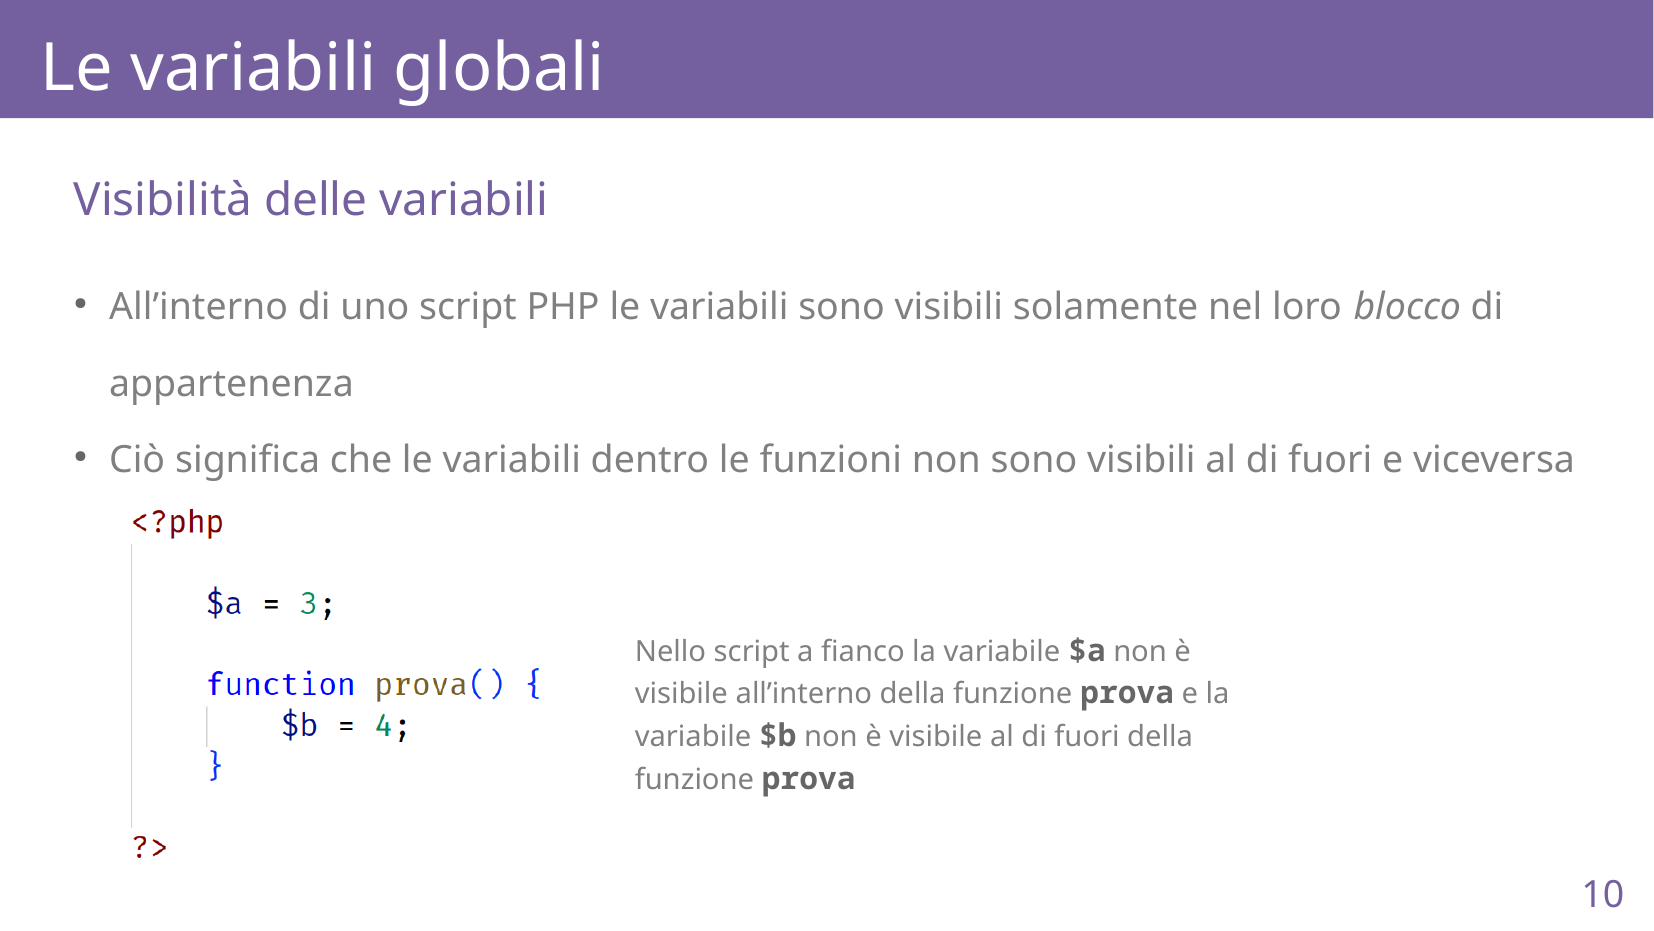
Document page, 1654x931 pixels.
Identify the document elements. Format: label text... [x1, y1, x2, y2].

text_box [0, 0, 1654, 119]
text_box Le variabili globali [25, 11, 942, 107]
text_box <numero> [1510, 860, 1654, 931]
text_box Visibilità delle variabili [59, 158, 1107, 229]
picture [114, 501, 562, 863]
text_box All’interno di uno script PHP le variabili sono visibili solamente nel loro blocco di appartenenza Ciò significa che le variabili dentro le funzioni non sono visibili al di fuori e viceversa [59, 246, 1599, 599]
text_box Nello script a fianco la variabile $a non è visibile all’interno della funzione prova e la variabile $b non è visibile al di fuori della funzione prova [620, 620, 1300, 785]
